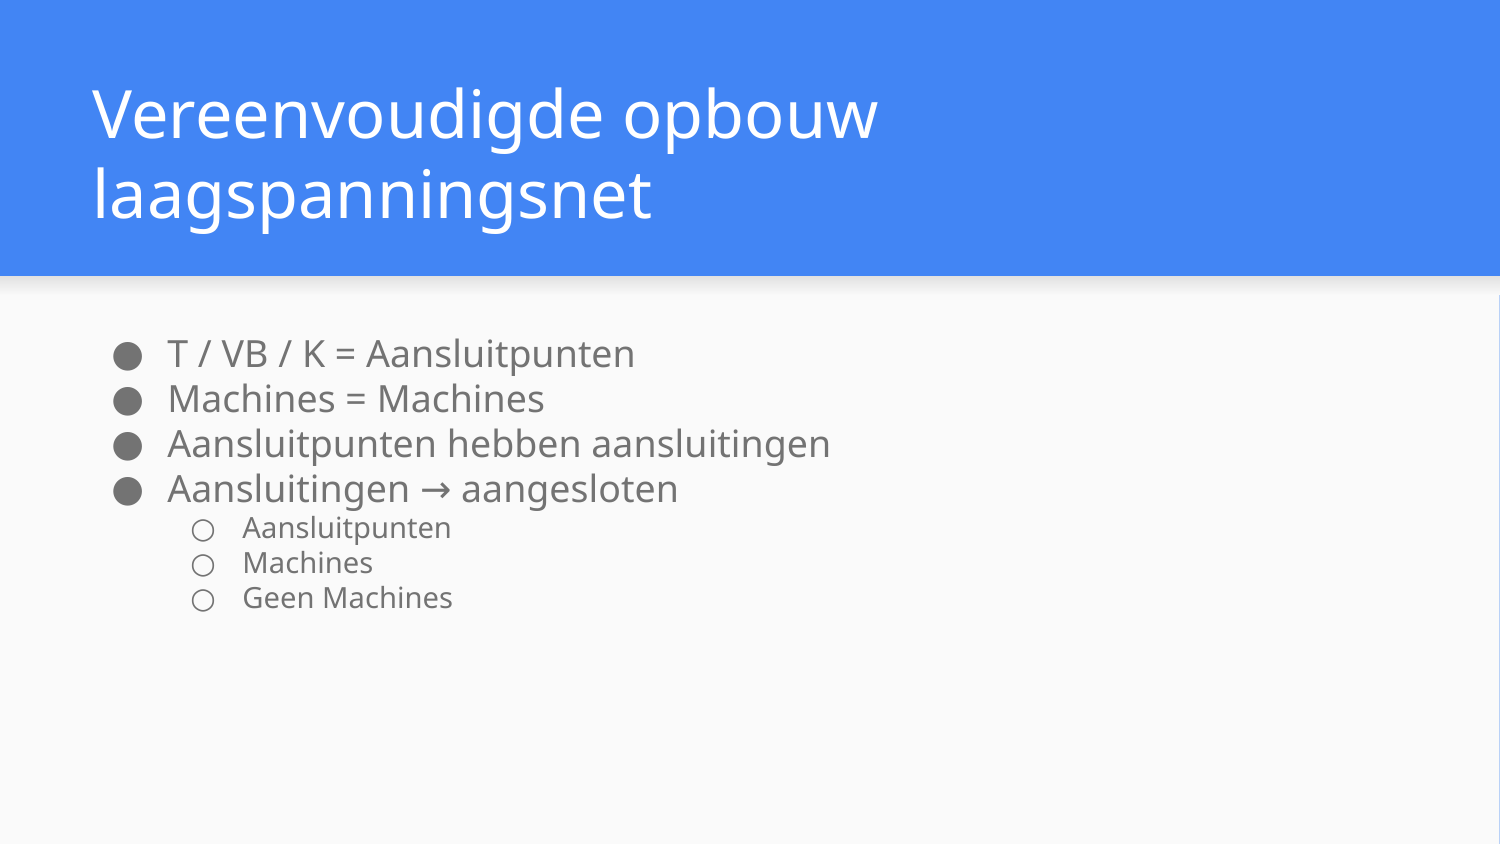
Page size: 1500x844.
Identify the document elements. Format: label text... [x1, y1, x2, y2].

title Vereenvoudigde opbouw laagspanningsnet [77, 121, 1427, 248]
list T / VB / K = Aansluitpunten Machines = Machines Aansluitpunten hebben aansluitingen Aansluitingen → aangesloten Aansluitpunten Machines Geen Machines [77, 314, 1427, 760]
